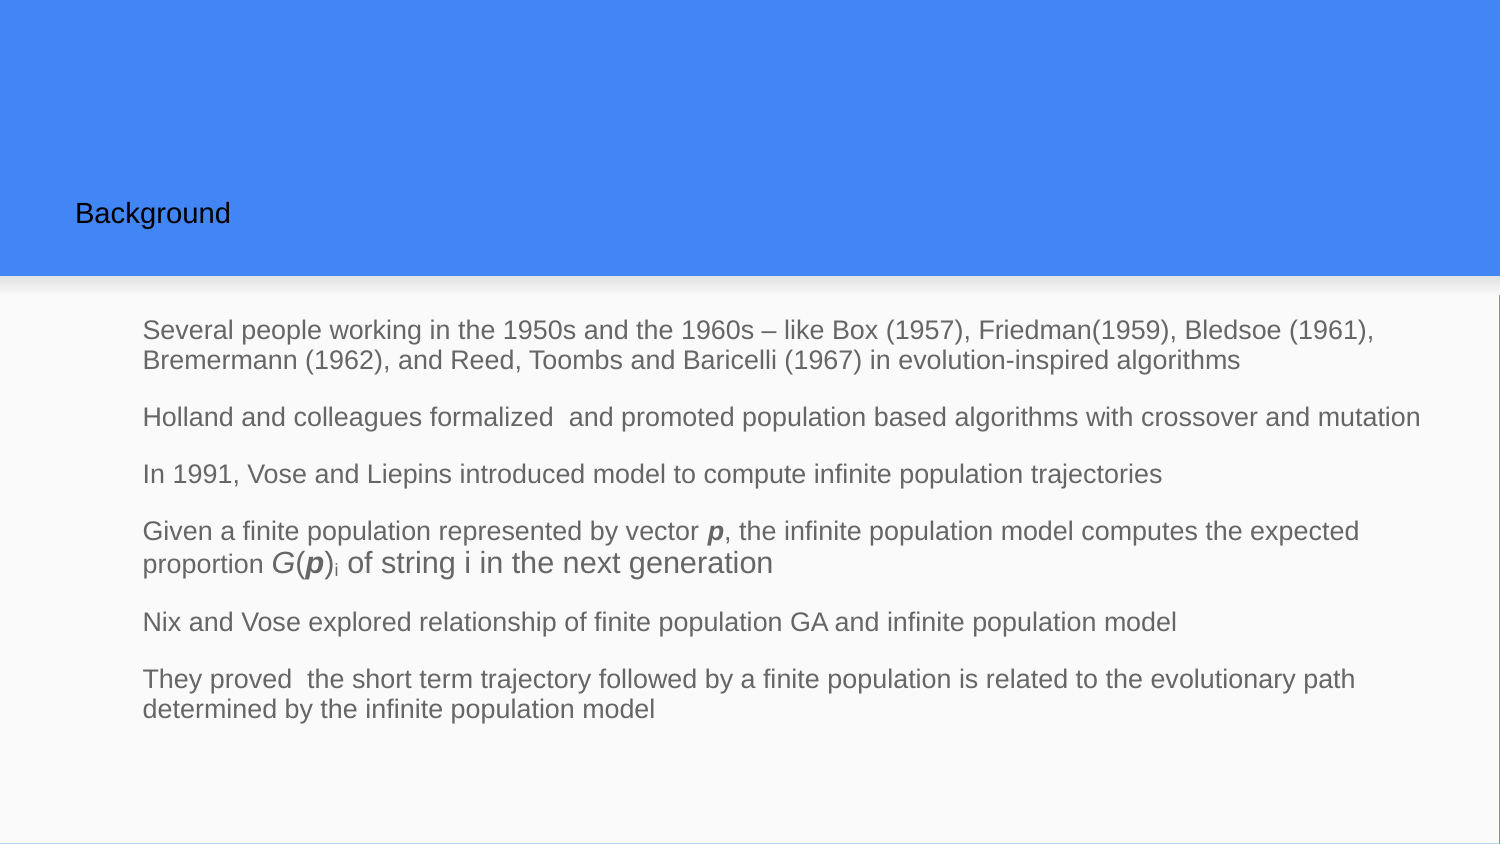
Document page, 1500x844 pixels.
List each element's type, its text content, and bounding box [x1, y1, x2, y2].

title Background [75, 150, 1424, 276]
list Several people working in the 1950s and the 1960s – like Box (1957), Friedman(1959), Bledsoe (1961), Bremermann (1962), and Reed, Toombs and Baricelli (1967) in evolution-inspired algorithms Holland and colleagues formalized and promoted population based algorithms with crossover and mutation In 1991, Vose and Liepins introduced model to compute infinite population trajectories Given a finite population represented by vector p, the infinite population model computes the expected proportion G(p)i of string i in the next generation Nix and Vose explored relationship of finite population GA and infinite population model They proved the short term trajectory followed by a finite population is related to the evolutionary path determined by the infinite population model [77, 314, 1427, 760]
